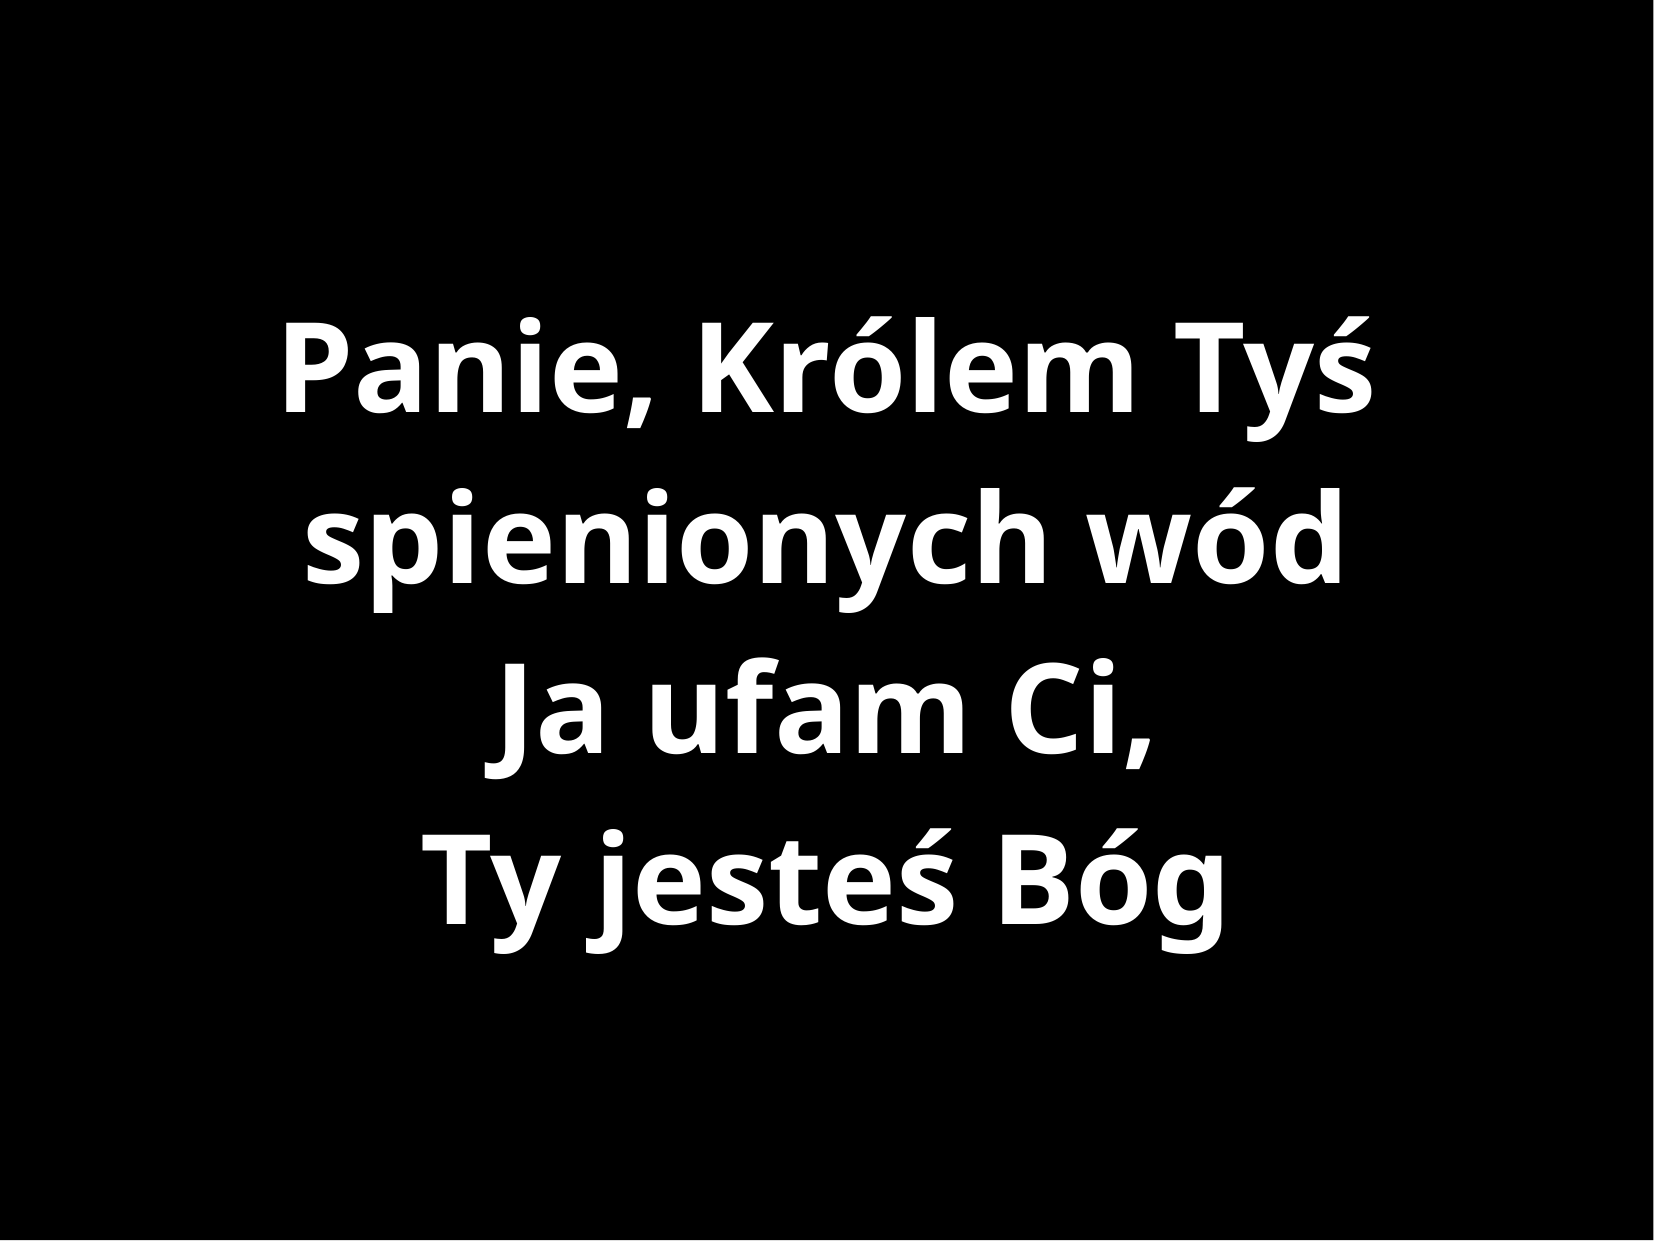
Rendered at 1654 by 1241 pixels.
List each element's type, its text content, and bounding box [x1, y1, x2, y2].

title Panie, Królem Tyś spienionych wód Ja ufam Ci, Ty jesteś Bóg [0, 0, 1654, 1241]
